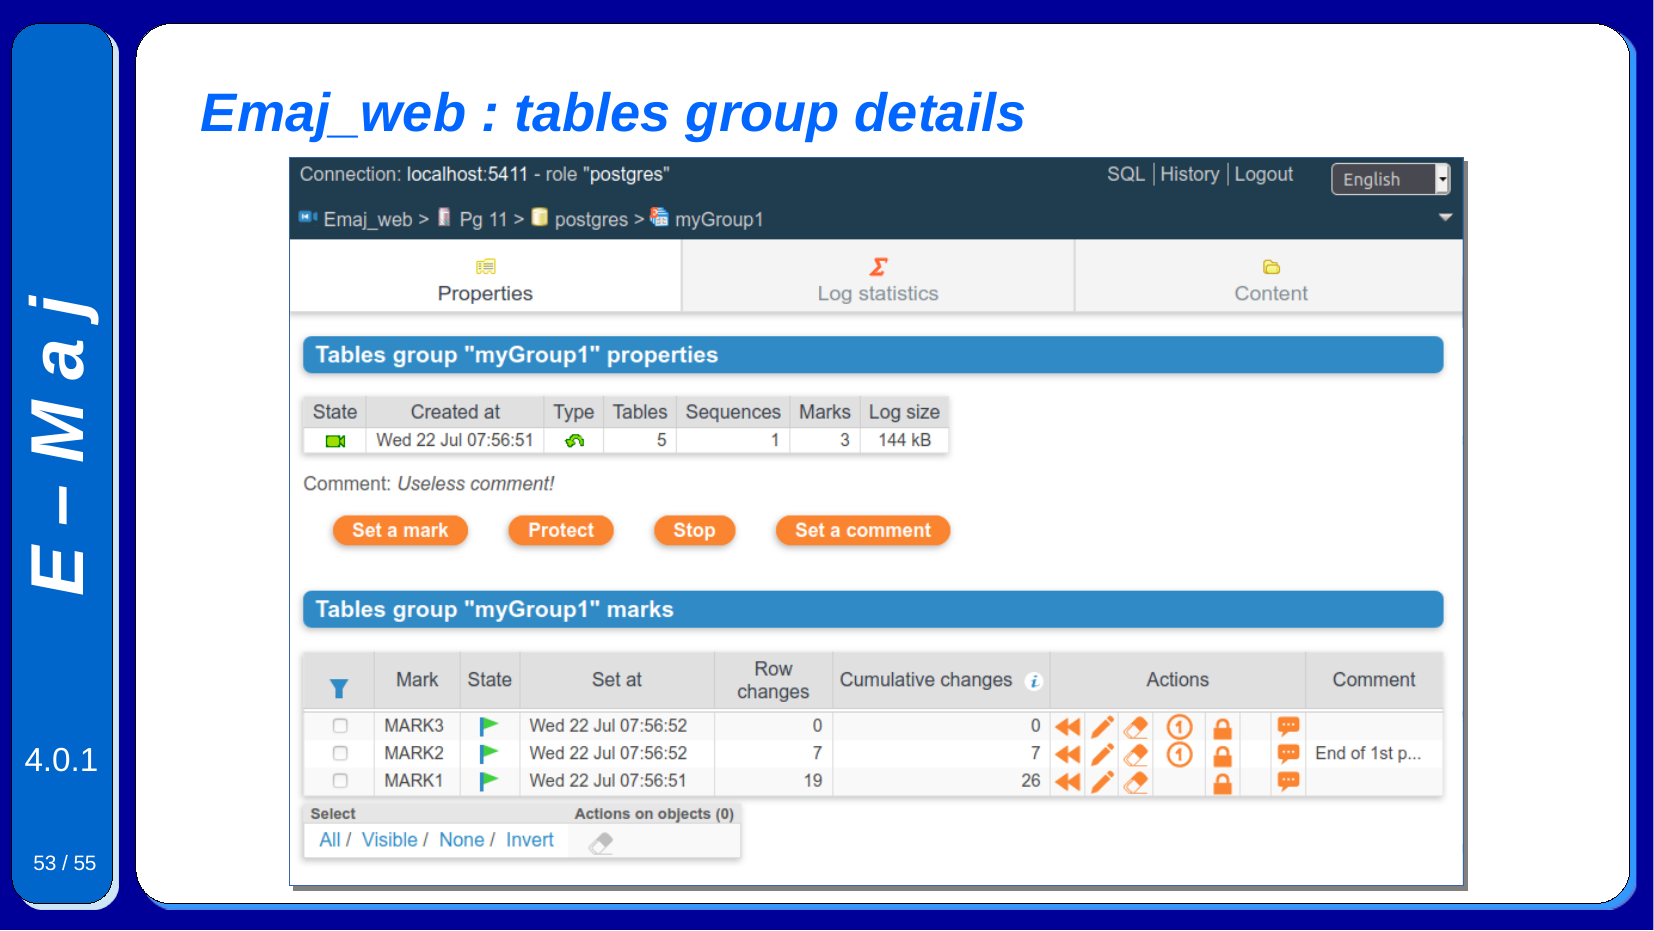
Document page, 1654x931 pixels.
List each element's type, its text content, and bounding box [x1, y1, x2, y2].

title Emaj_web : tables group details [200, 34, 1575, 191]
picture [289, 157, 1464, 886]
